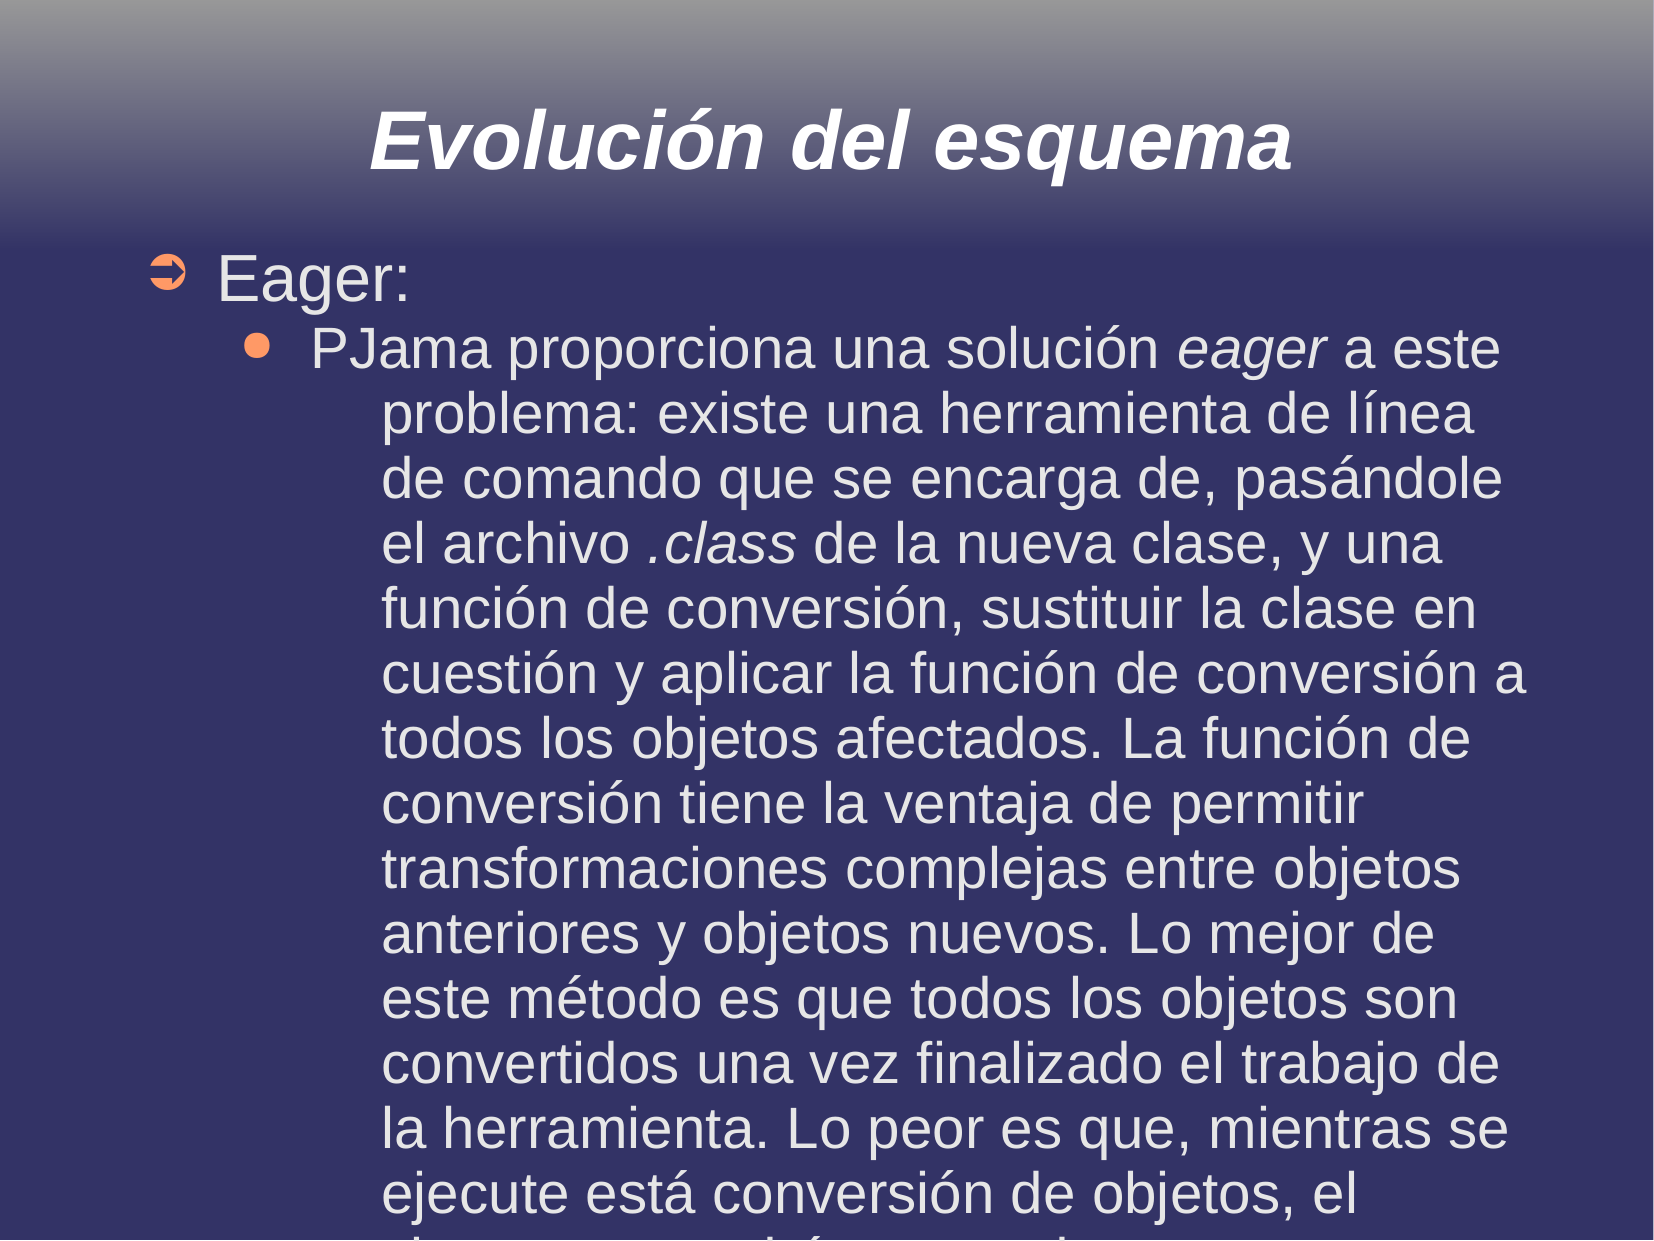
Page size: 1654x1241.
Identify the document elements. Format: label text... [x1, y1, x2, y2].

title Evolución del esquema [125, 36, 1539, 245]
list Eager: PJama proporciona una solución eager a este problema: existe una herramienta de línea de comando que se encarga de, pasándole el archivo .class de la nueva clase, y una función de conversión, sustituir la clase en cuestión y aplicar la función de conversión a todos los objetos afectados. La función de conversión tiene la ventaja de permitir transformaciones complejas entre objetos anteriores y objetos nuevos. Lo mejor de este método es que todos los objetos son convertidos una vez finalizado el trabajo de la herramienta. Lo peor es que, mientras se ejecute está conversión de objetos, el sistema no podrá ser usado. [121, 241, 1534, 1206]
